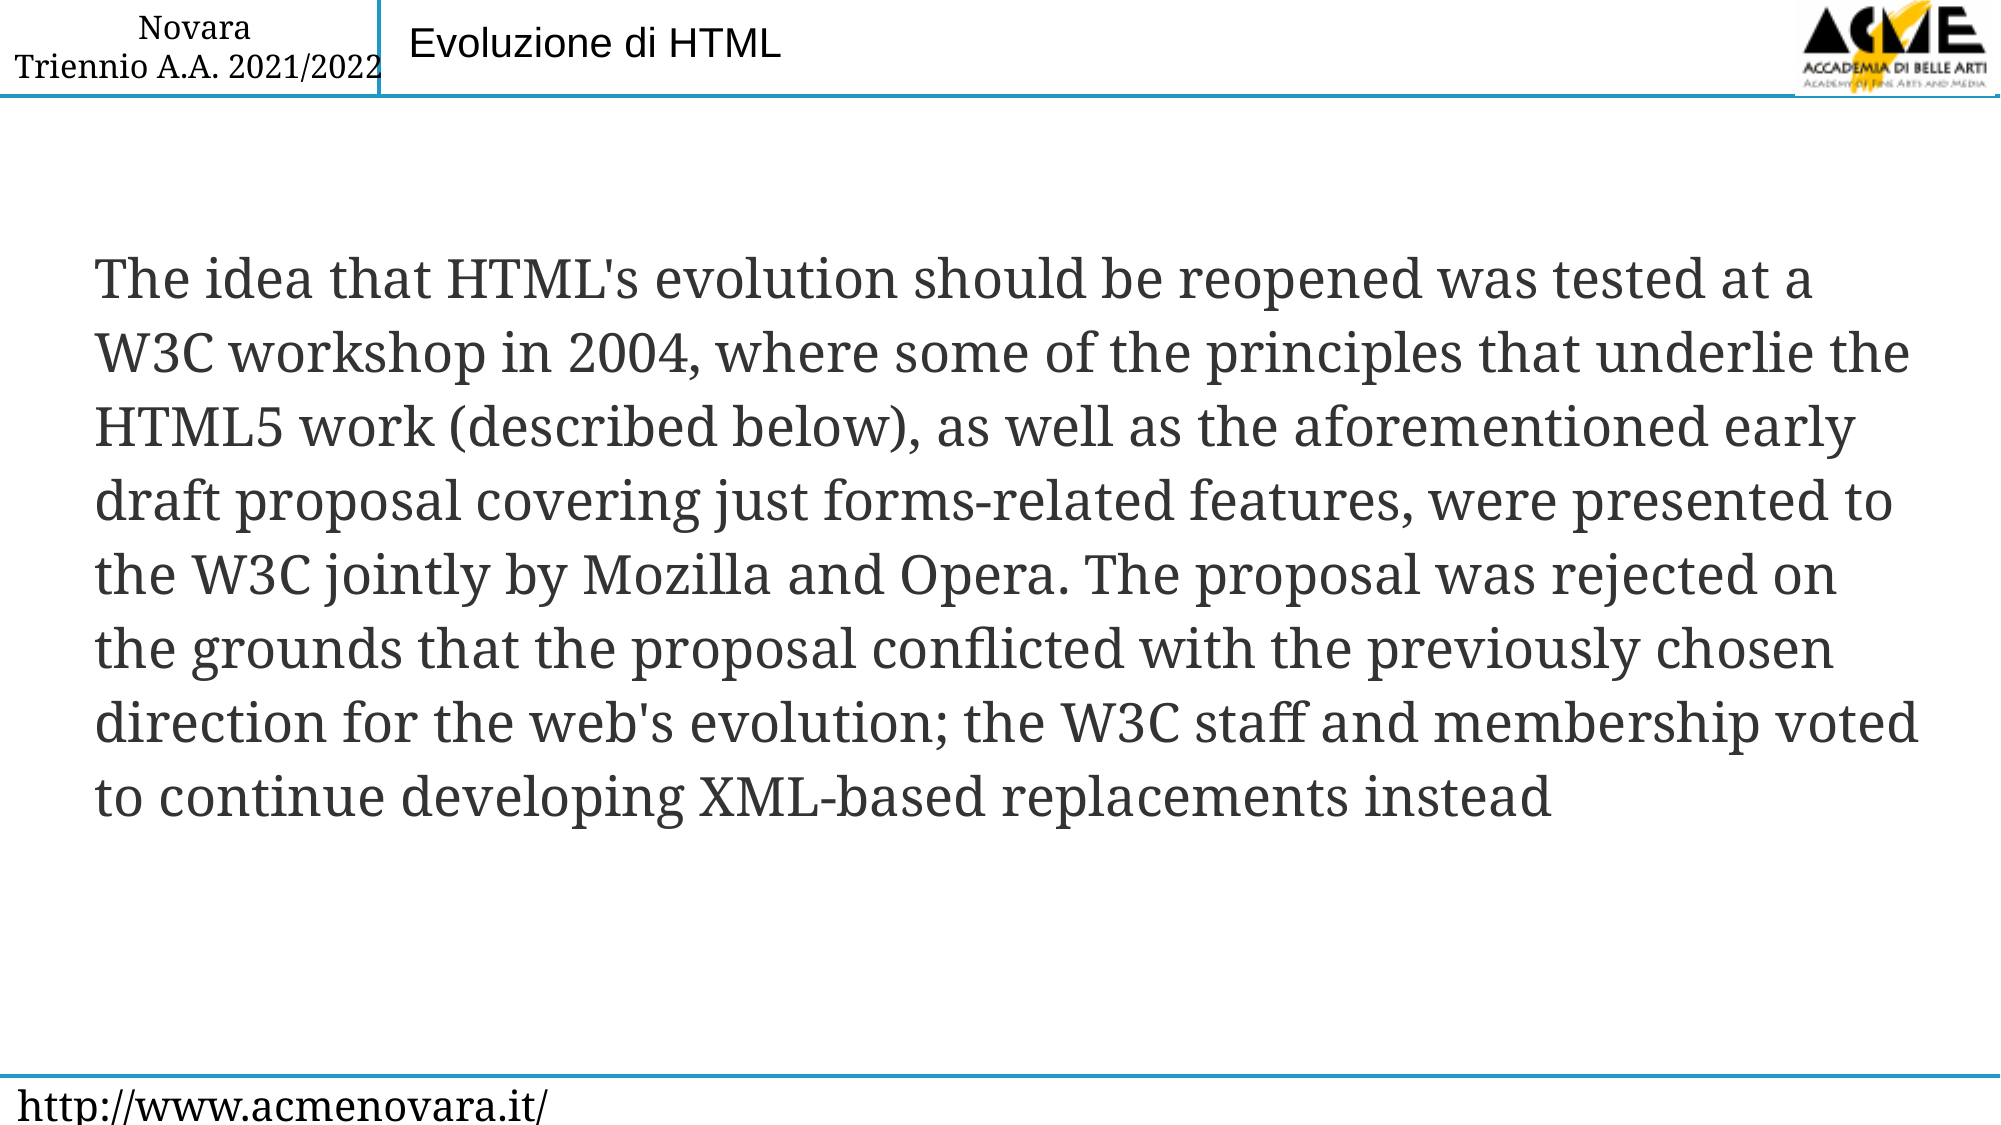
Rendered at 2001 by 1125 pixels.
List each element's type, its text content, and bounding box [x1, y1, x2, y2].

list Evoluzione di HTML [393, 11, 1210, 87]
picture [0, 0, 2001, 98]
text_box The idea that HTML's evolution should be reopened was tested at a W3C workshop in 2004, where some of the principles that underlie the HTML5 work (described below), as well as the aforementioned early draft proposal covering just forms-related features, were presented to the W3C jointly by Mozilla and Opera. The proposal was rejected on the grounds that the proposal conflicted with the previously chosen direction for the web's evolution; the W3C staff and membership voted to continue developing XML-based replacements instead [94, 166, 1926, 908]
picture [0, 1074, 2001, 1078]
